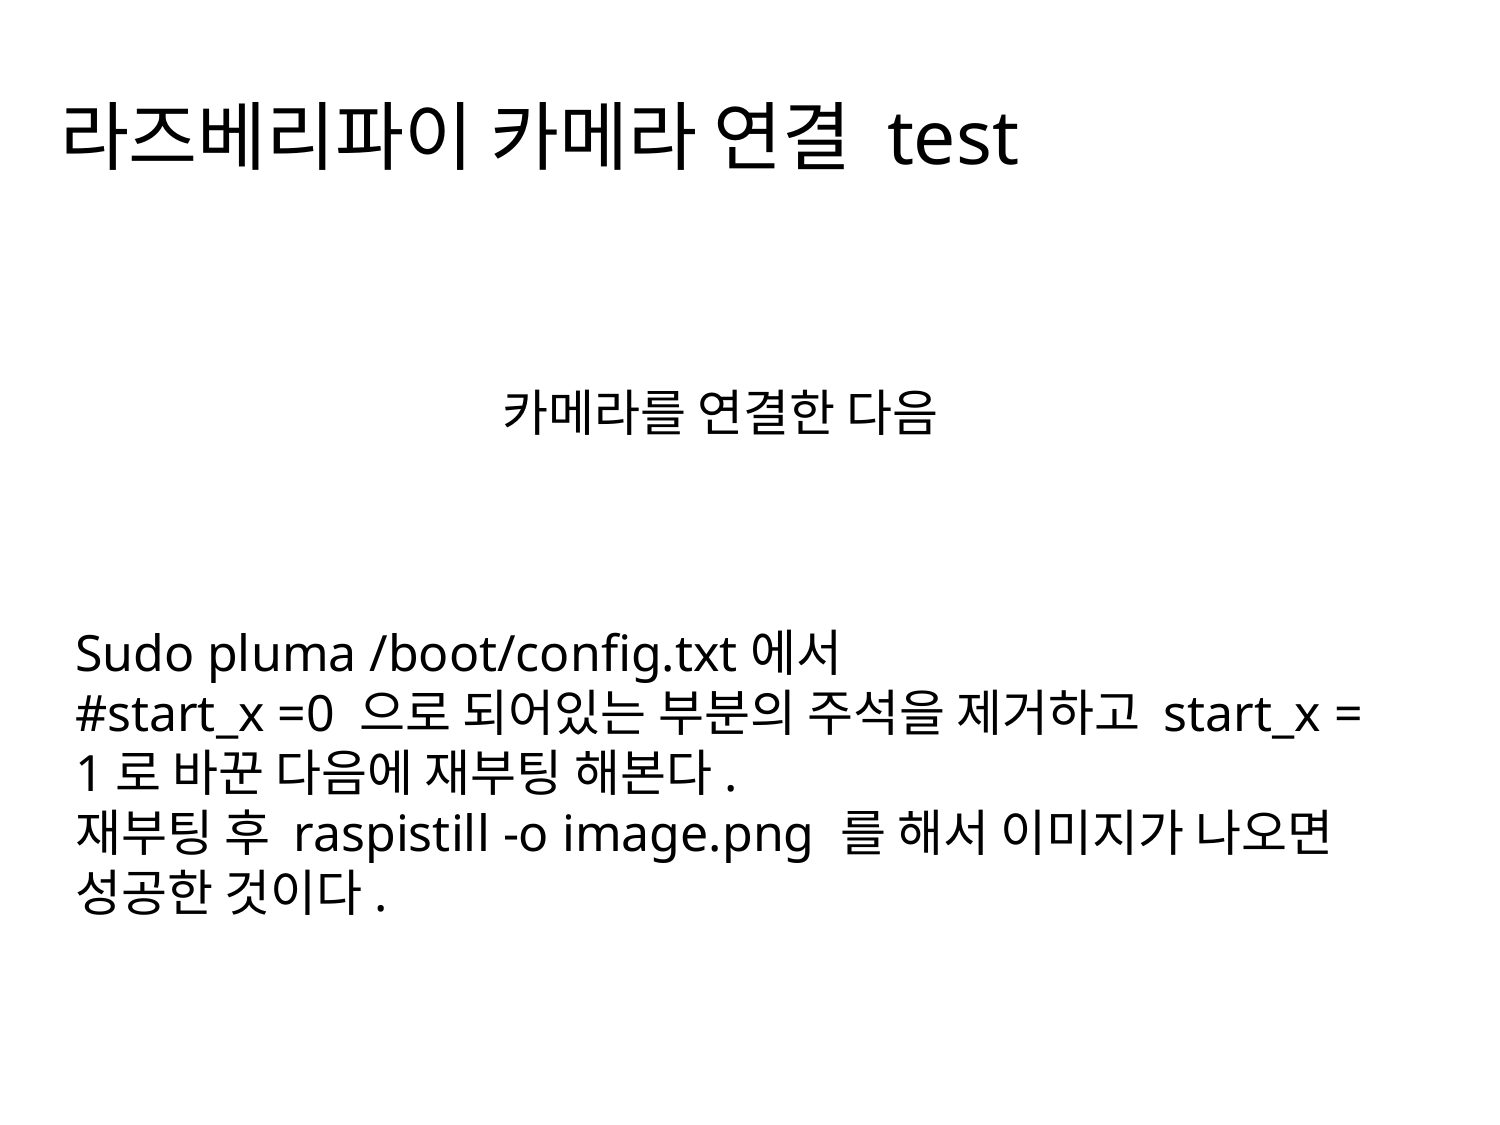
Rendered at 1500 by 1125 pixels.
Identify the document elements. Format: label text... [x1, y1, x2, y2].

text_box 카메라를 연결한 다음 Sudo pluma /boot/config.txt에서 #start_x =0 으로 되어있는 부분의 주석을 제거하고 start_x = 1로 바꾼 다음에 재부팅 해본다. 재부팅 후 raspistill -o image.png 를 해서 이미지가 나오면 성공한 것이다. [74, 343, 1367, 960]
text_box 라즈베리파이 카메라 연결 test [60, 45, 1425, 225]
